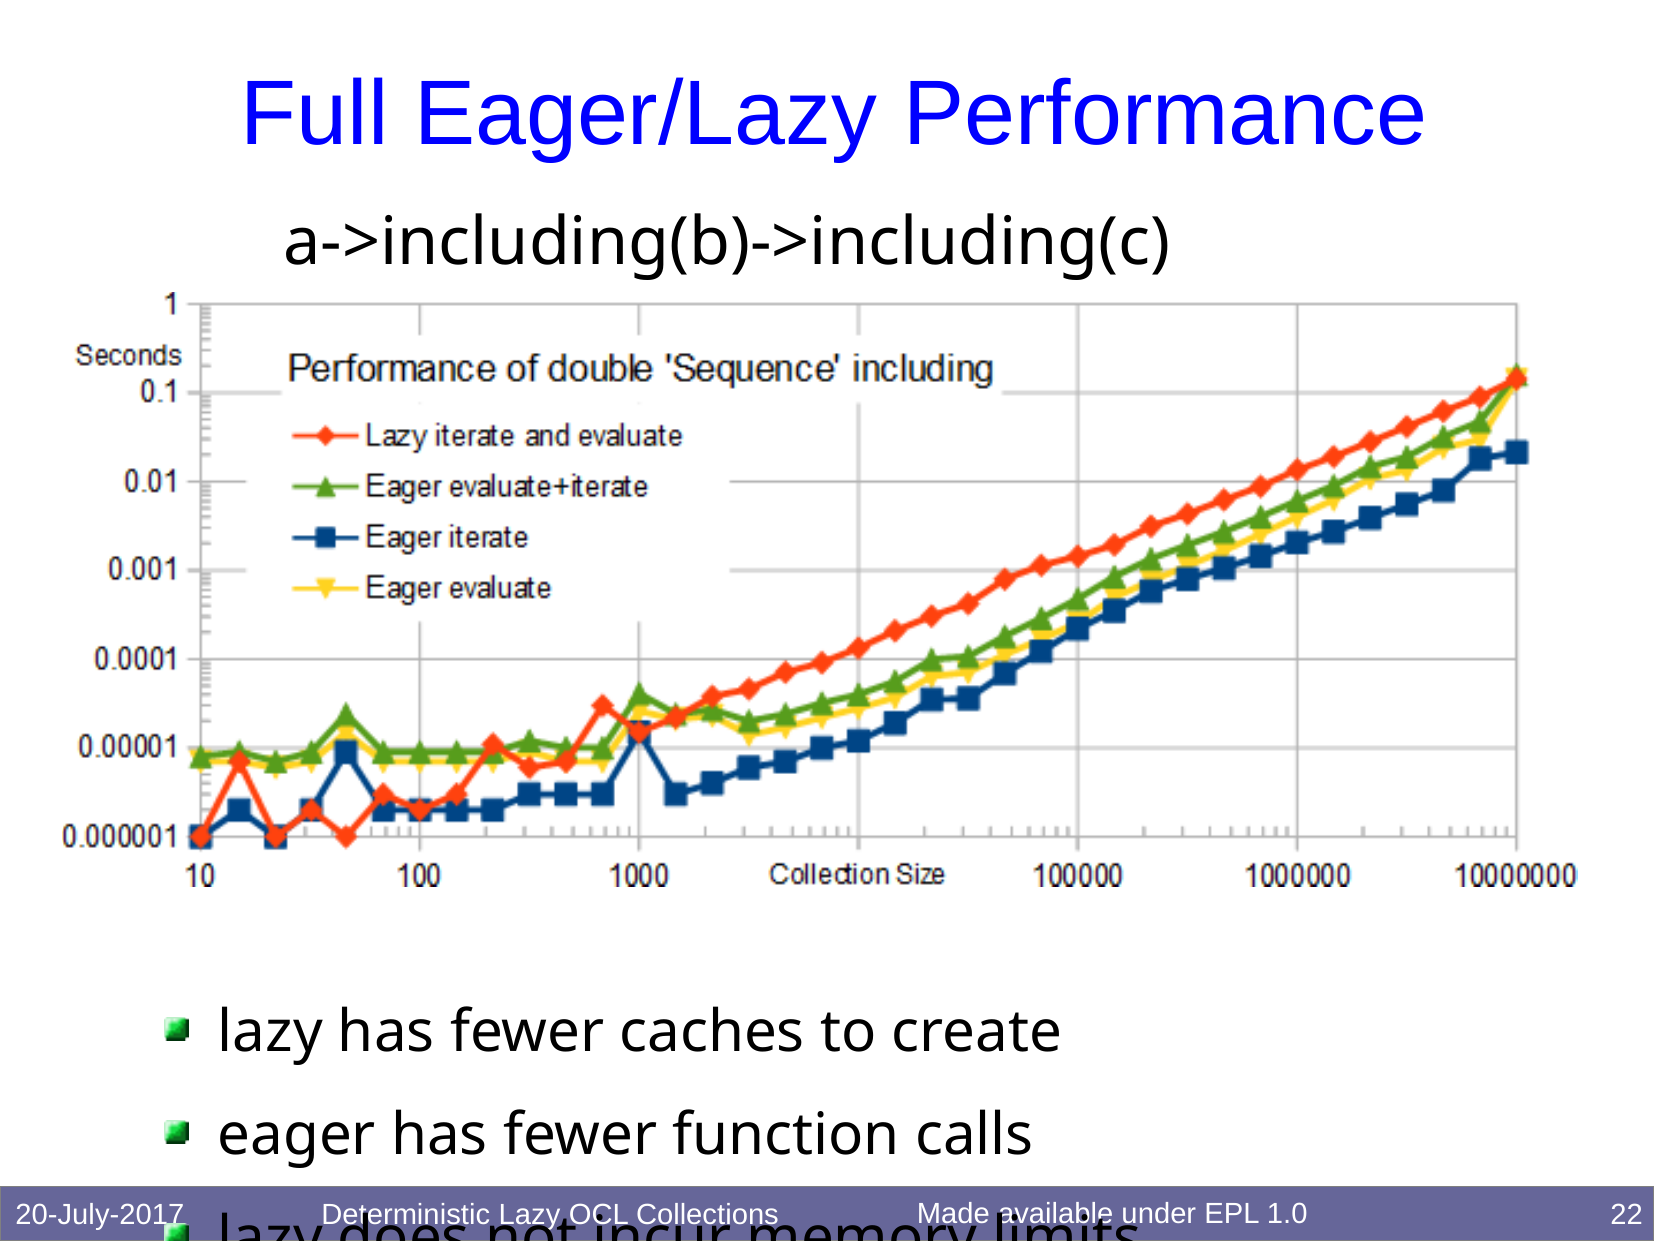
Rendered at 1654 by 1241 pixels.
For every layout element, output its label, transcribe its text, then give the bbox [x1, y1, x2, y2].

list a->including(b)->including(c) lazy has fewer caches to create eager has fewer function calls lazy does not incur memory limits [76, 192, 1578, 292]
title Full Eager/Lazy Performance [91, 9, 1580, 217]
picture [62, 292, 1578, 887]
list a->including(b)->including(c) lazy has fewer caches to create eager has fewer function calls lazy does not incur memory limits [76, 887, 1578, 1156]
picture [164, 1223, 189, 1241]
